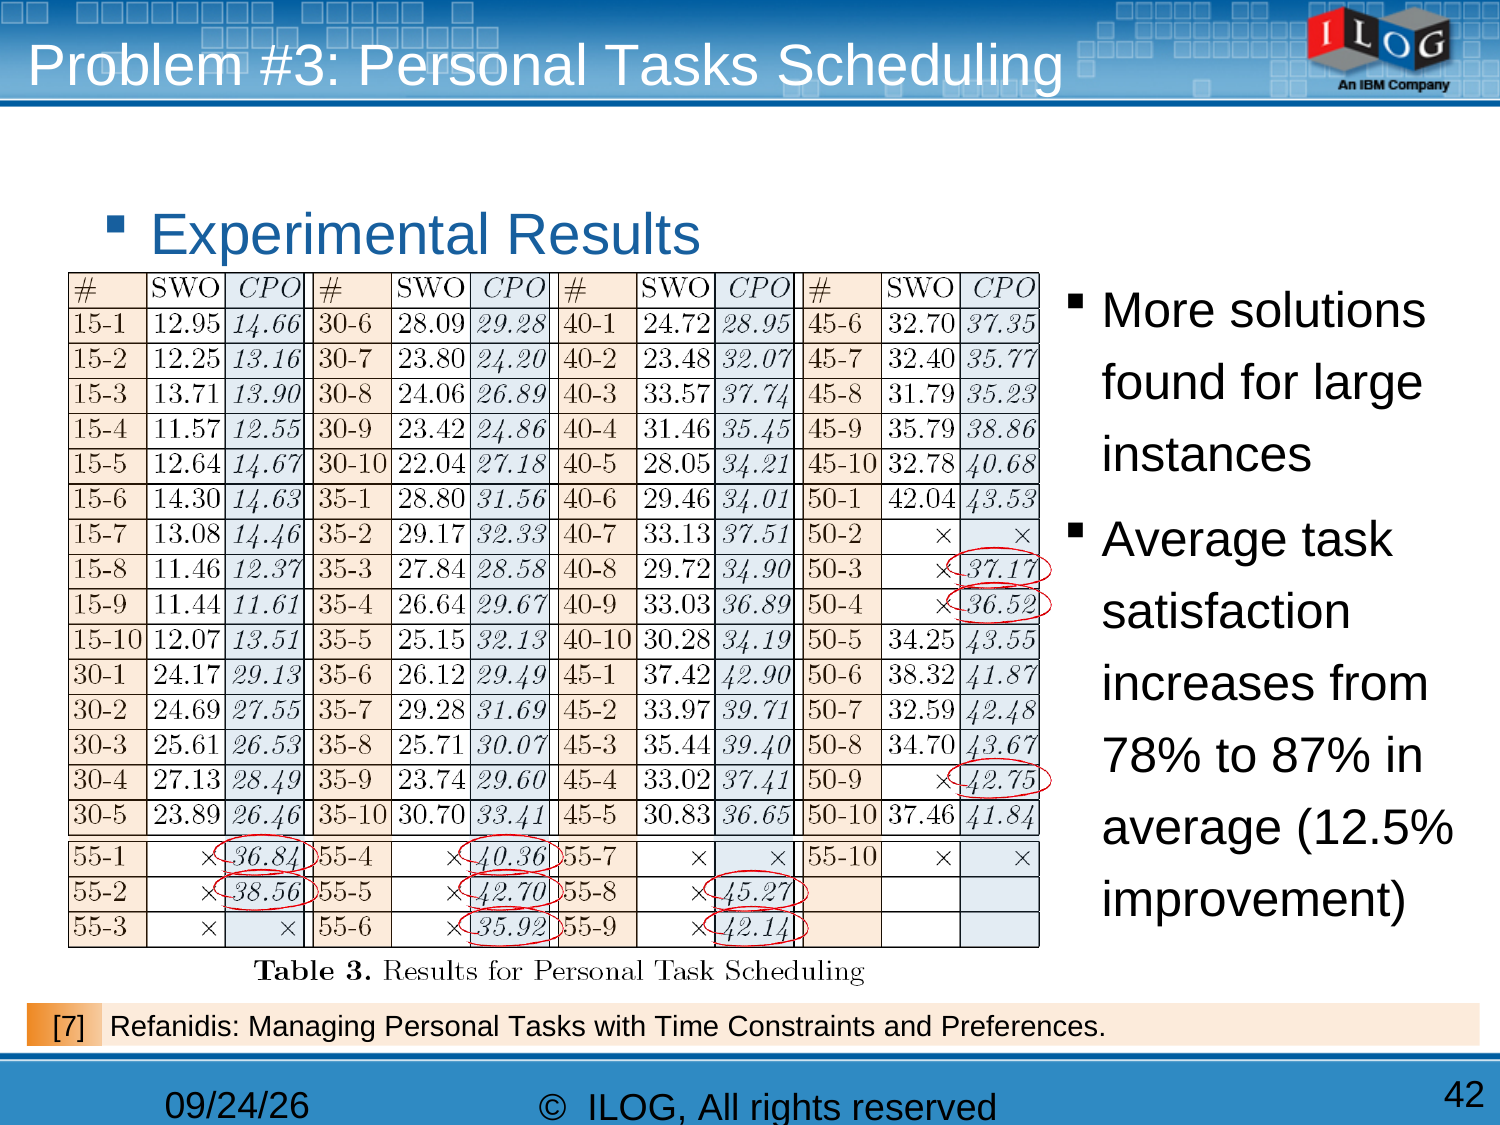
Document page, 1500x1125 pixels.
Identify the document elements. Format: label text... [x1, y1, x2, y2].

list Experimental Results [87, 174, 1413, 269]
text_box More solutions found for large instances Average task satisfaction increases from 78% to 87% in average (12.5% improvement) [974, 258, 1495, 944]
text_box [7] Refanidis: Managing Personal Tasks with Time Constraints and Preferences. [37, 999, 1124, 1050]
text_box [26, 1003, 37, 1046]
text_box [802, 273, 882, 947]
text_box [225, 273, 305, 831]
text_box [68, 273, 148, 947]
text_box [960, 273, 974, 544]
title Problem #3: Personal Tasks Scheduling [12, 0, 1300, 144]
text_box [960, 626, 974, 755]
picture [0, 0, 1500, 1125]
picture [775, 1102, 785, 1118]
text_box [225, 913, 305, 947]
text_box [469, 273, 549, 831]
text_box [960, 801, 1040, 947]
text_box [313, 273, 392, 947]
text_box [713, 273, 793, 867]
text_box [1124, 1003, 1480, 1046]
text_box [558, 273, 638, 947]
